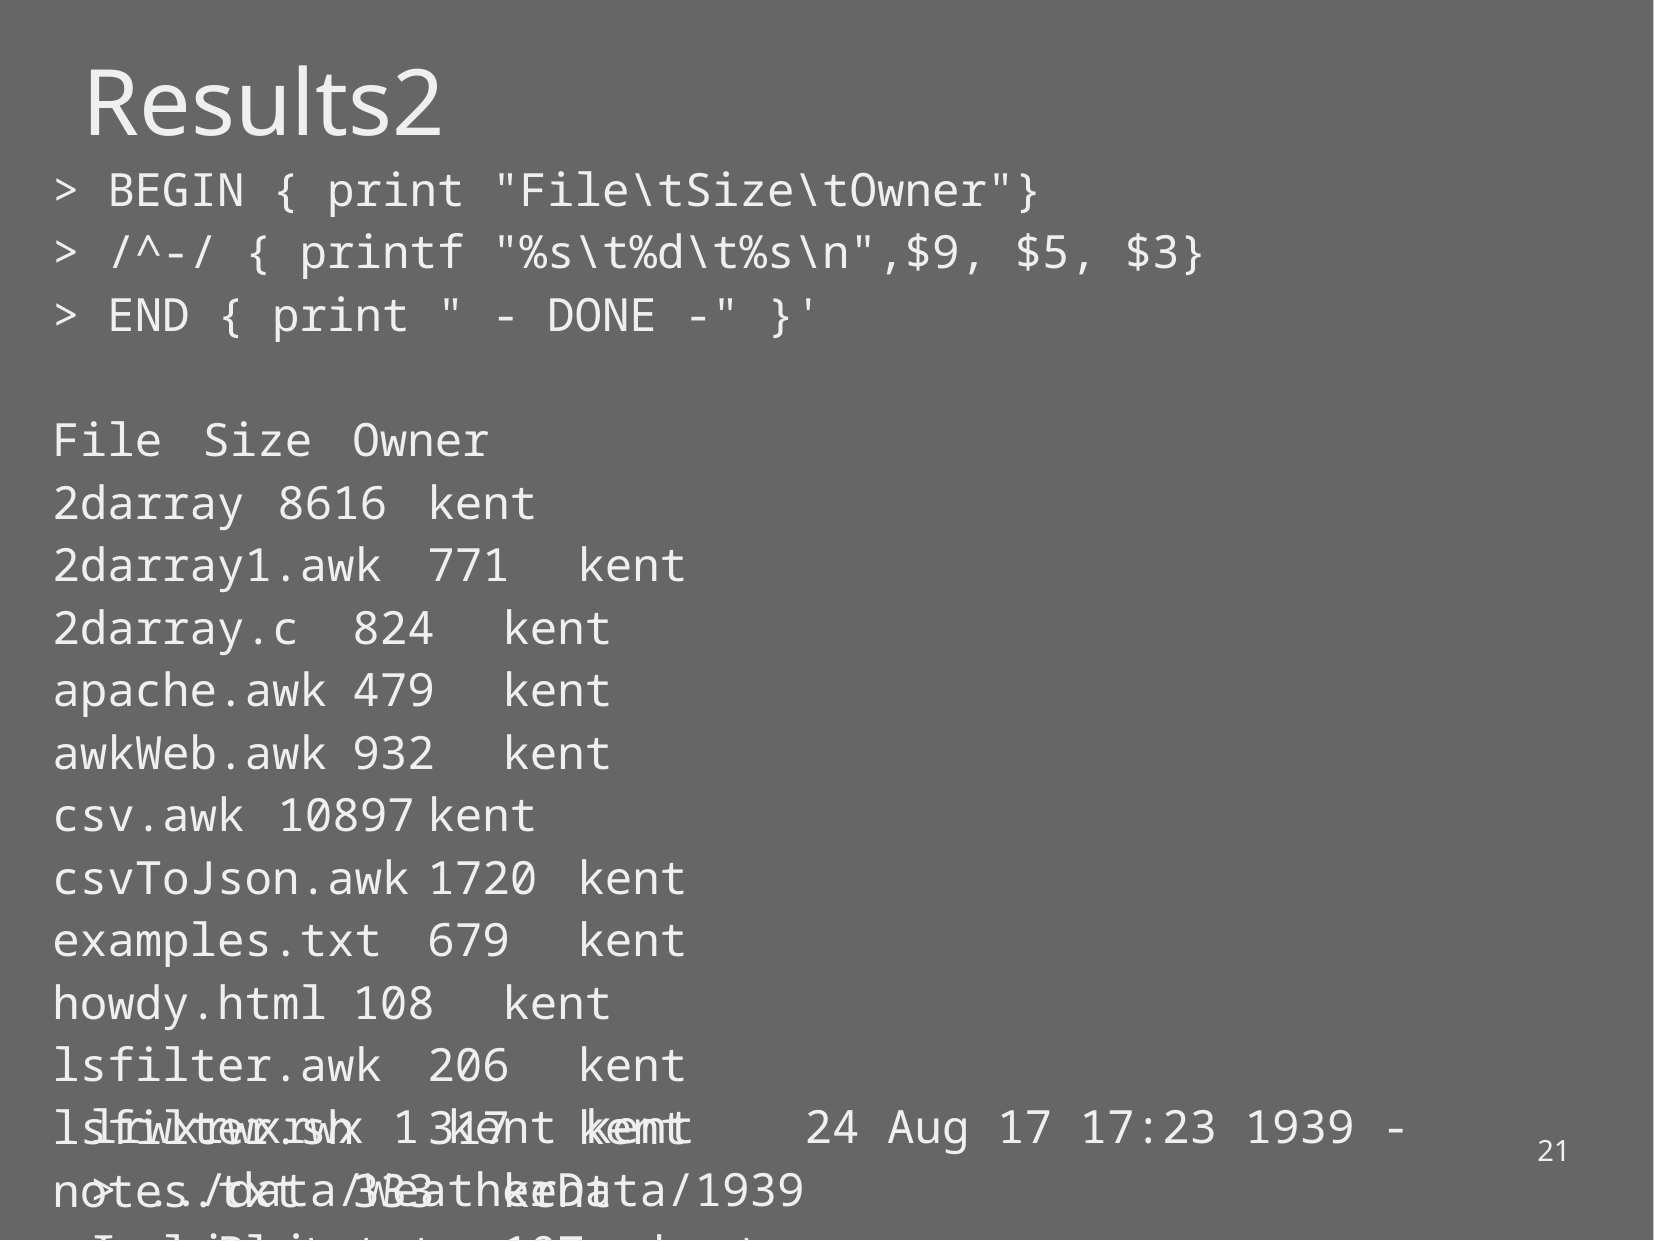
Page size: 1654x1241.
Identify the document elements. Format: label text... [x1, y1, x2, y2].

text_box lrwxrwxrwx 1 kent kent 24 Aug 17 17:23 1939 -> ../data/WeatherData/1939 Is missing [75, 1087, 1576, 1240]
text_box > BEGIN { print "File\tSize\tOwner"} > /^-/ { printf "%s\t%d\t%s\n",$9, $5, $3} > END { print " - DONE -" }' File Size Owner 2darray 8616 kent 2darray1.awk 771 kent 2darray.c 824 kent apache.awk 479 kent awkWeb.awk 932 kent csv.awk 10897 kent csvToJson.awk 1720 kent examples.txt 679 kent howdy.html 108 kent lsfilter.awk 206 kent lsfilter.sh 317 kent notes.txt 333 kent samplePlot.txt 107 kent sparse_csv.awk 4344 kent [37, 150, 1538, 1081]
title Results2 [82, 46, 1571, 154]
